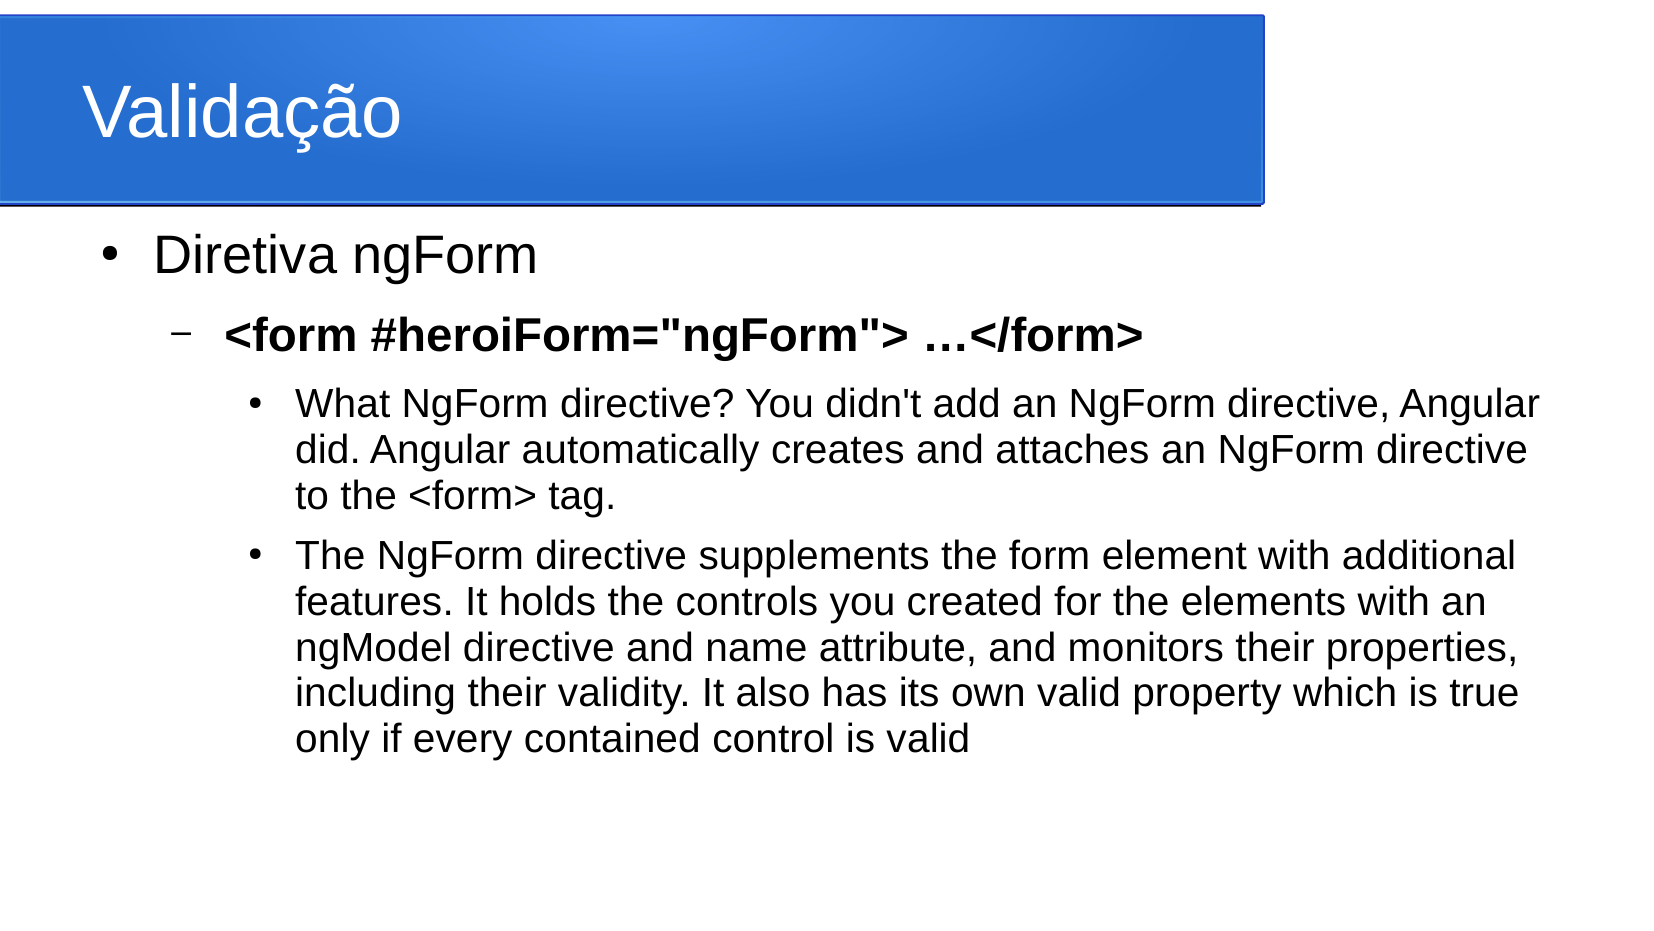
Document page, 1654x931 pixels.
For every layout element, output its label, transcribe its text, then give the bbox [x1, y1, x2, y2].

title Validação [82, 35, 1235, 189]
list Diretiva ngForm <form #heroiForm="ngForm"> …</form> What NgForm directive? You didn't add an NgForm directive, Angular did. Angular automatically creates and attaches an NgForm directive to the <form> tag. The NgForm directive supplements the form element with additional features. It holds the controls you created for the elements with an ngModel directive and name attribute, and monitors their properties, including their validity. It also has its own valid property which is true only if every contained control is valid [82, 224, 1571, 764]
